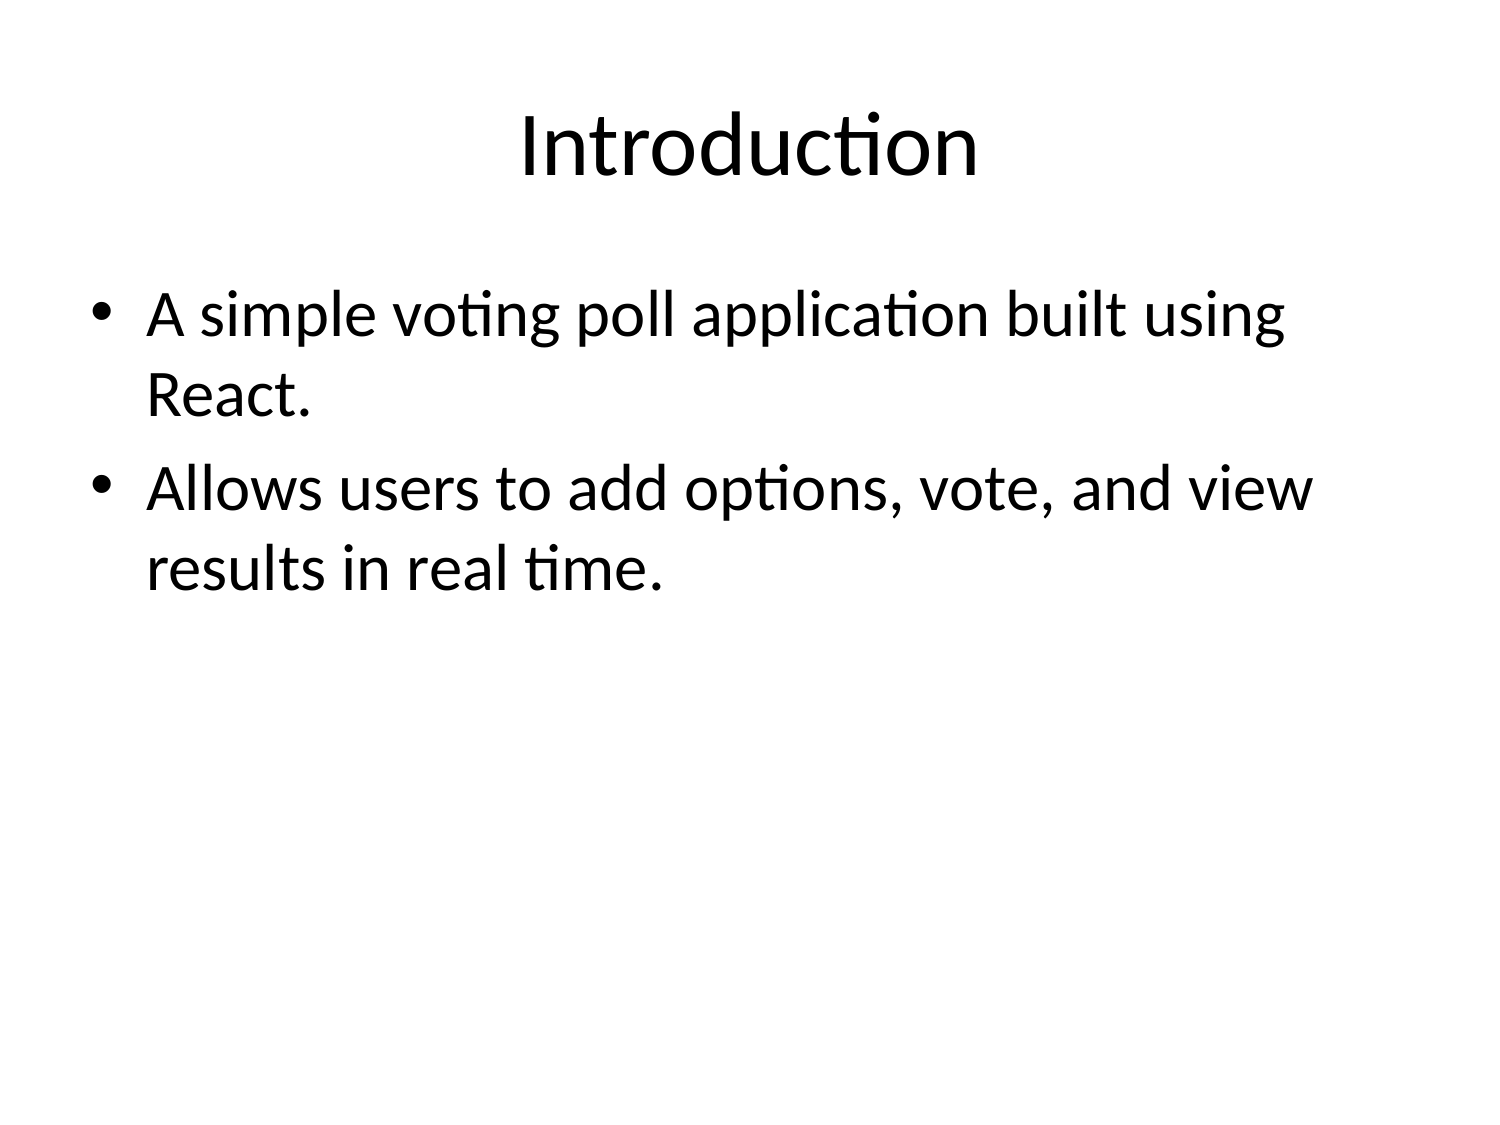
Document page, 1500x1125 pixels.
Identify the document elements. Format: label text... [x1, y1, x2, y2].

list A simple voting poll application built using React. Allows users to add options, vote, and view results in real time. [75, 262, 1425, 1005]
title Introduction [75, 45, 1425, 233]
